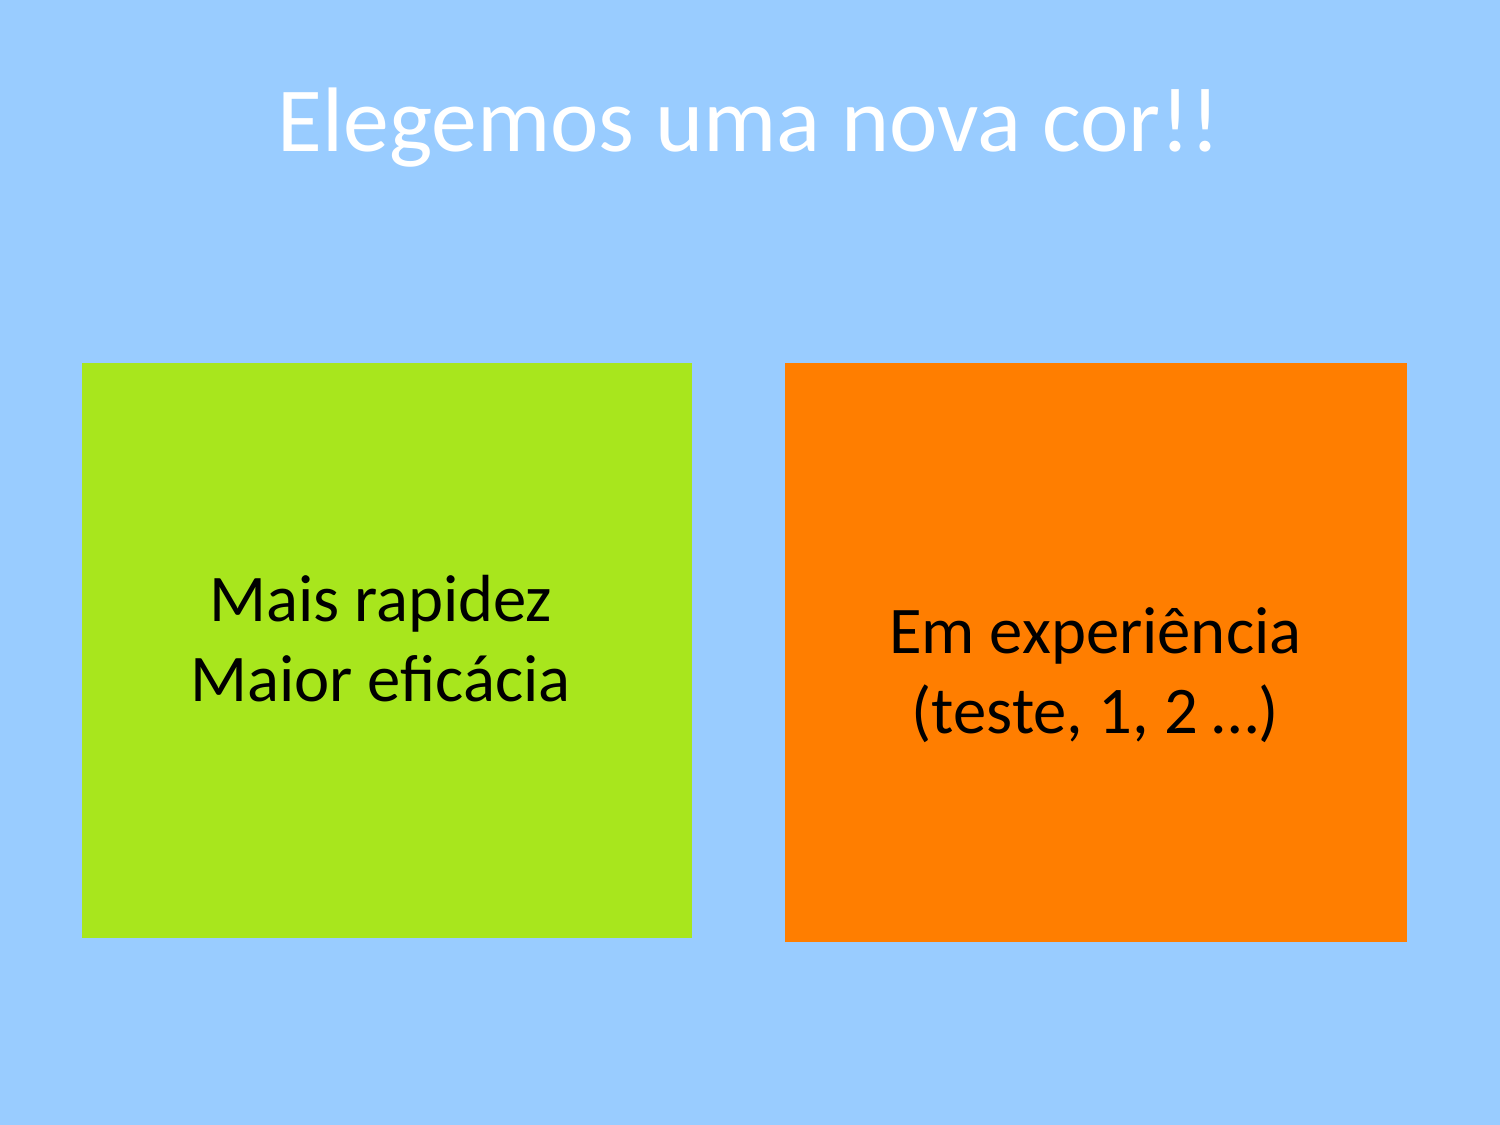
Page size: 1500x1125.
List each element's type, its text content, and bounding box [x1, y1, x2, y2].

title Elegemos uma nova cor!! [75, 45, 1425, 233]
text_box Mais rapidez Maior eficácia [93, 539, 668, 768]
text_box Em experiência (teste, 1, 2 …) [796, 572, 1395, 755]
picture [82, 363, 692, 938]
picture [785, 363, 1407, 942]
